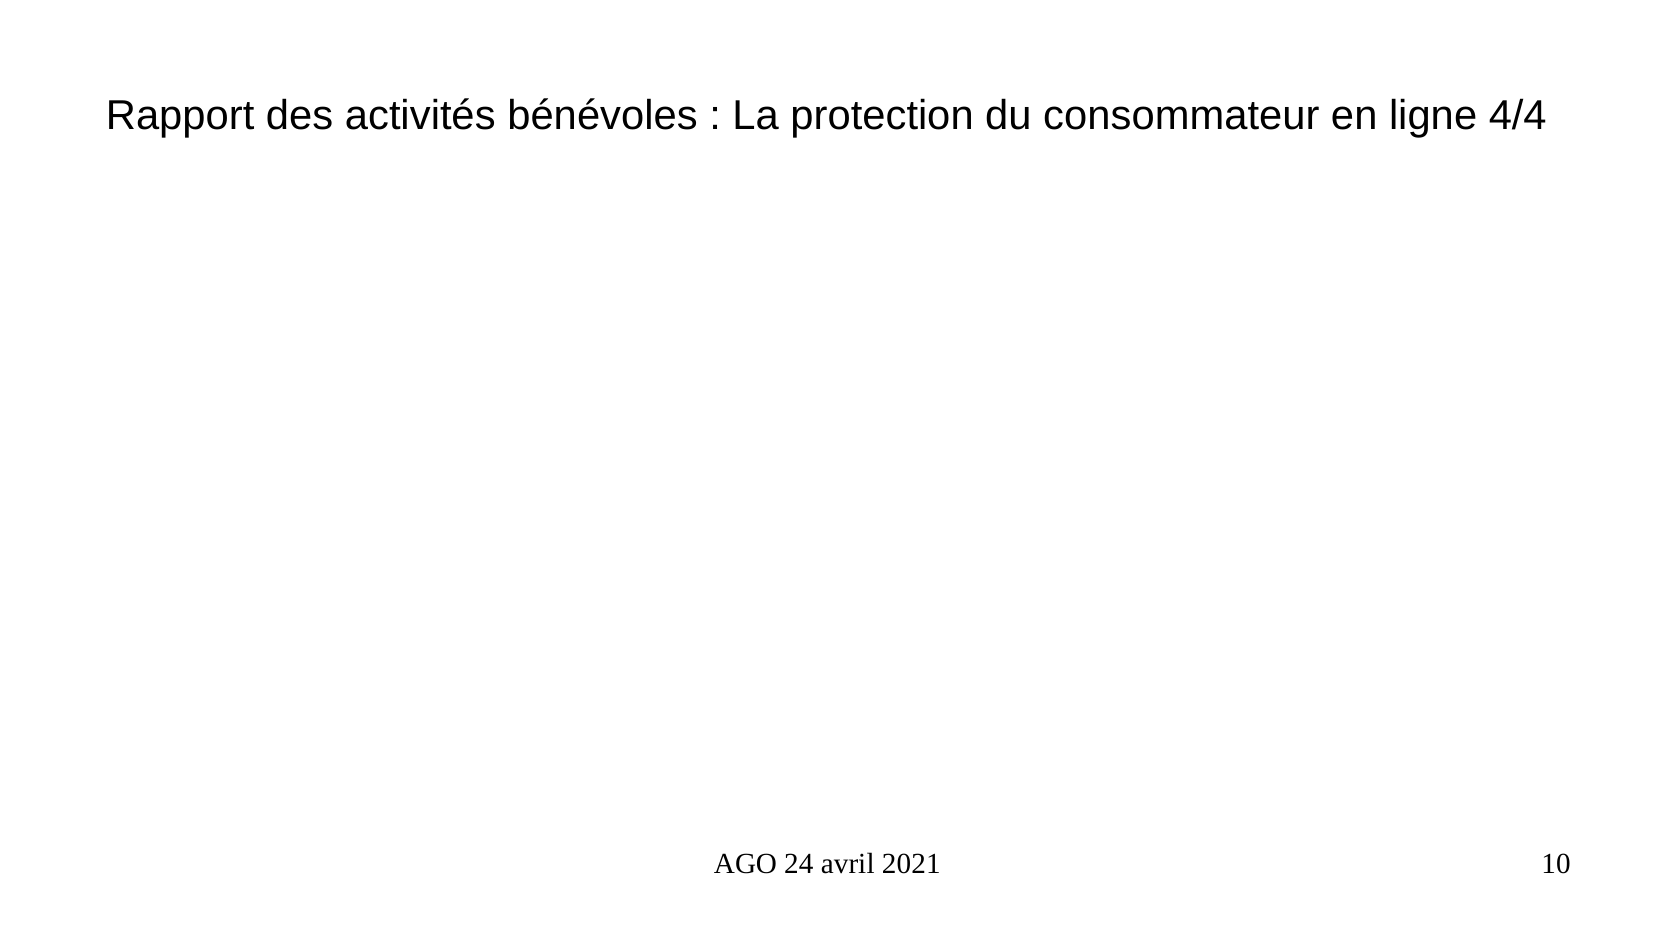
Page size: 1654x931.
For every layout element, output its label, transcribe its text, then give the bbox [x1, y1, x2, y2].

title Rapport des activités bénévoles : La protection du consommateur en ligne 4/4 [82, 37, 1571, 193]
